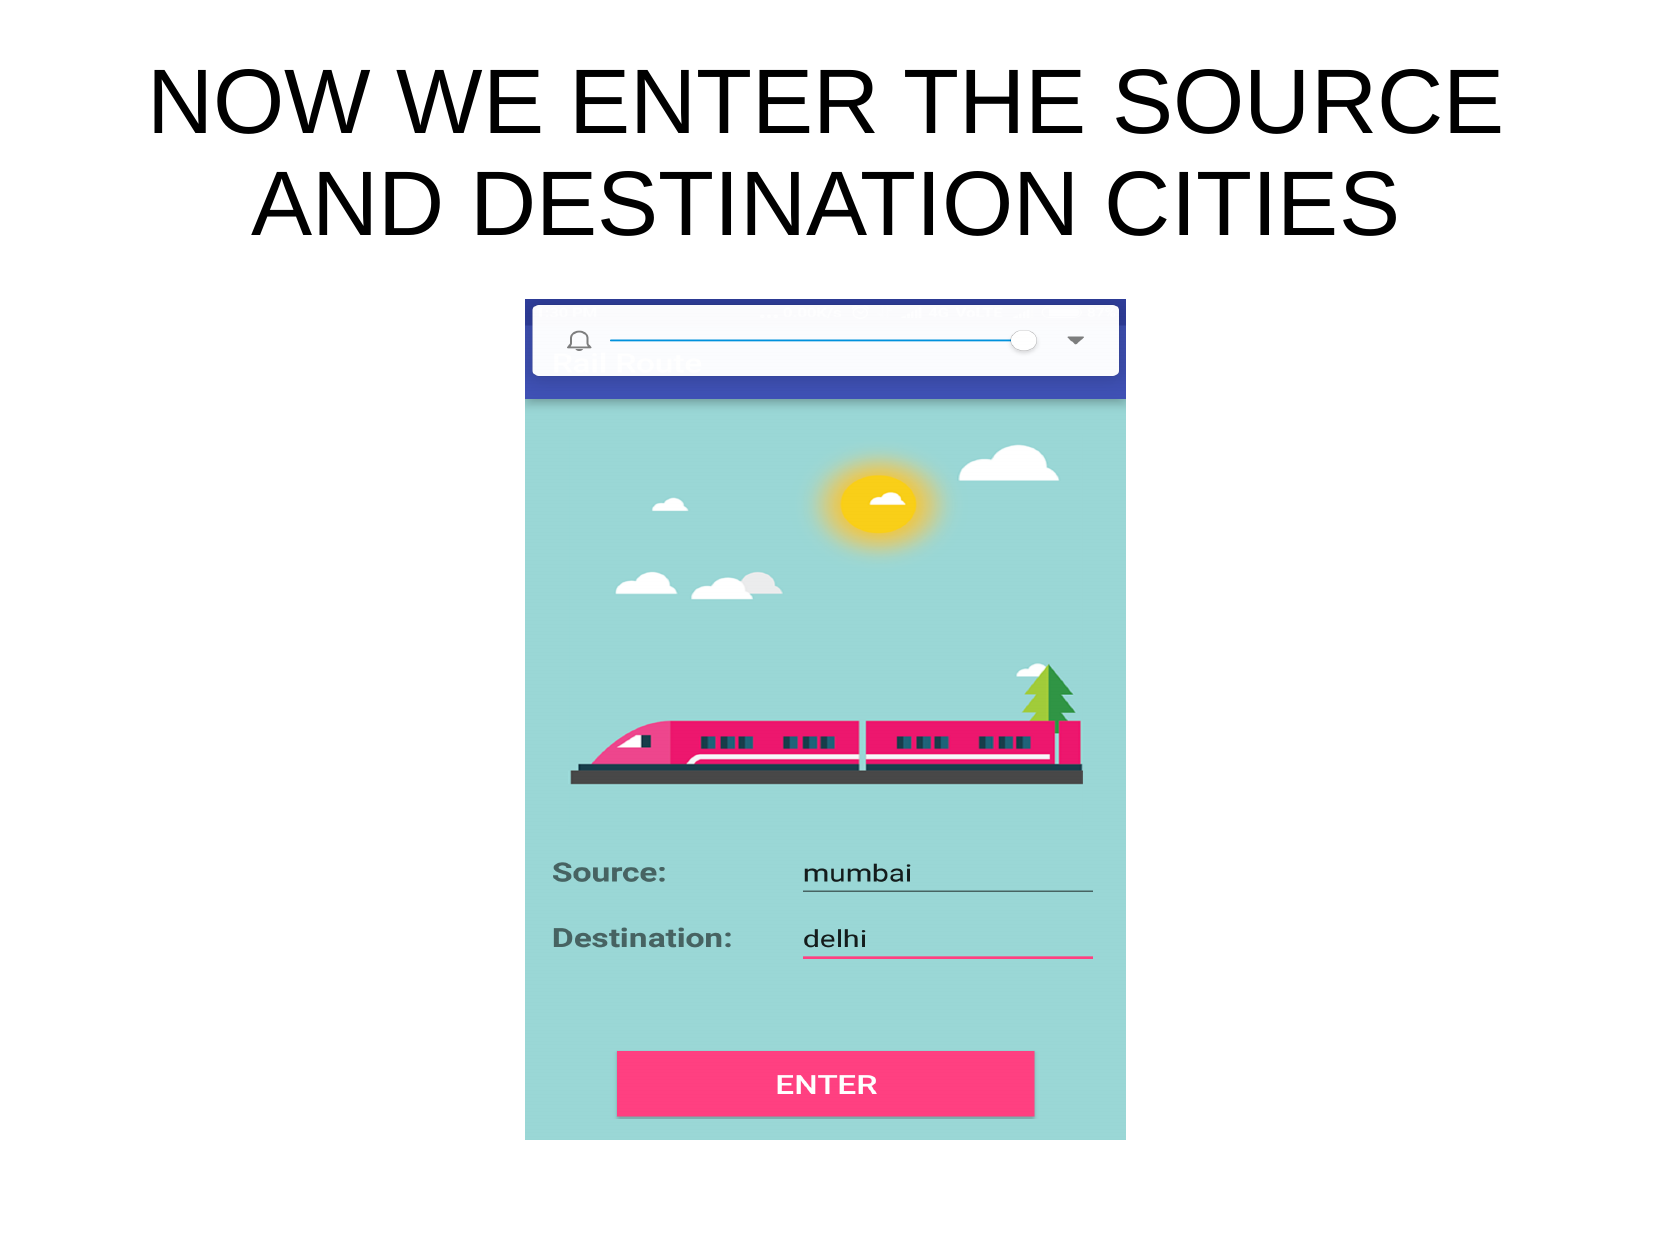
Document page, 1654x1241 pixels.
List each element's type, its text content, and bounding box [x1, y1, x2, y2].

title NOW WE ENTER THE SOURCE AND DESTINATION CITIES [82, 49, 1571, 257]
picture [525, 299, 1126, 1141]
